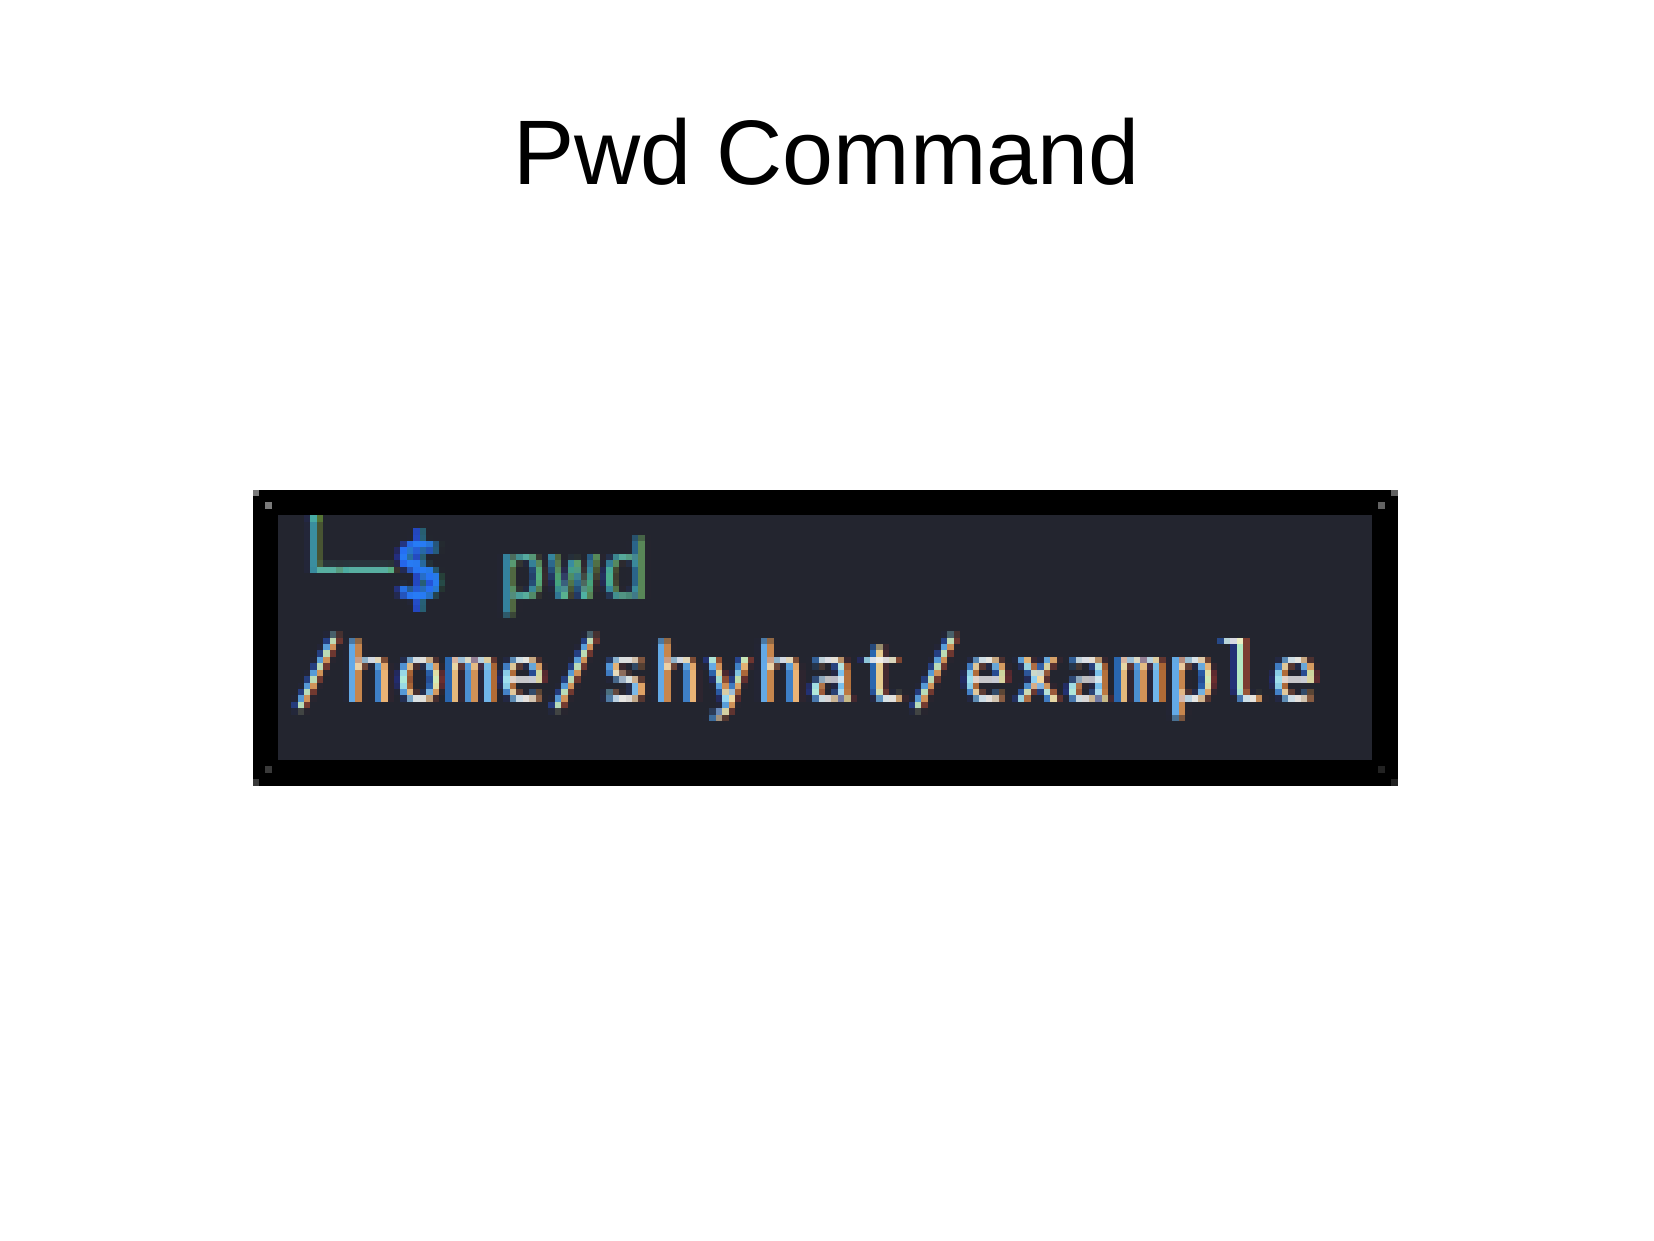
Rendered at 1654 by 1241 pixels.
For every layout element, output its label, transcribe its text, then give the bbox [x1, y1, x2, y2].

title Pwd Command [82, 49, 1571, 257]
subtitle . [82, 290, 1571, 1109]
picture [253, 490, 1398, 786]
